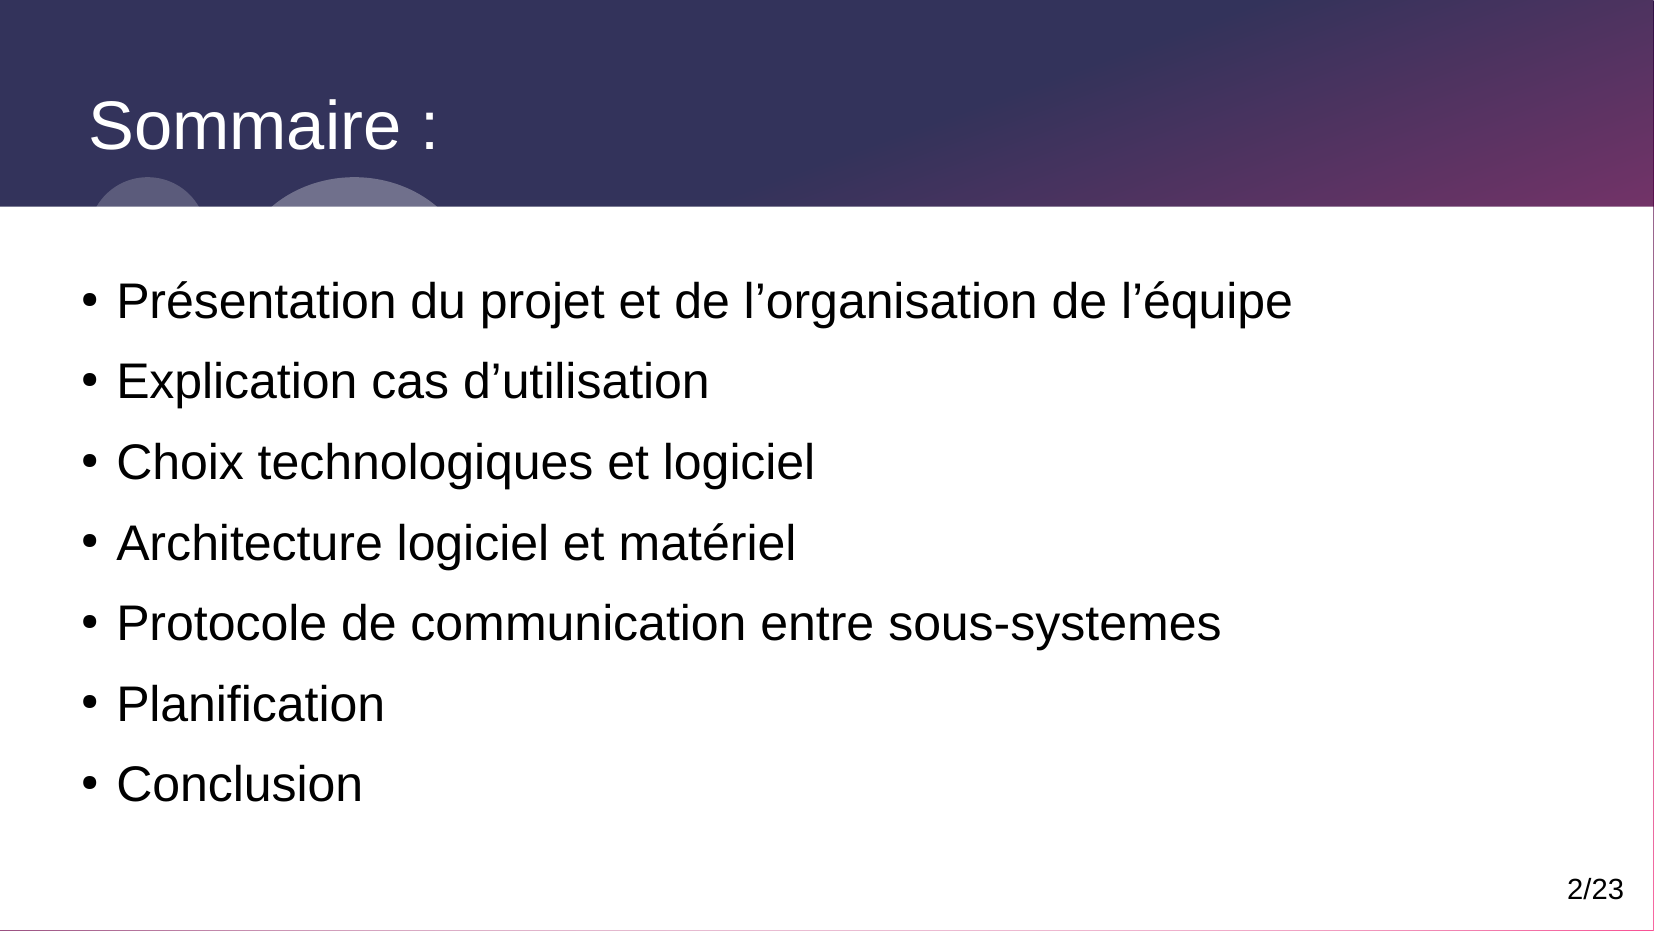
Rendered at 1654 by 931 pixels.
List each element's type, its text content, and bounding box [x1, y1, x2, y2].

text_box Présentation du projet et de l’organisation de l’équipe Explication cas d’utilisation Choix technologiques et logiciel Architecture logiciel et matériel Protocole de communication entre sous-systemes Planification Conclusion [66, 265, 1625, 886]
title Sommaire : [88, 44, 1565, 207]
